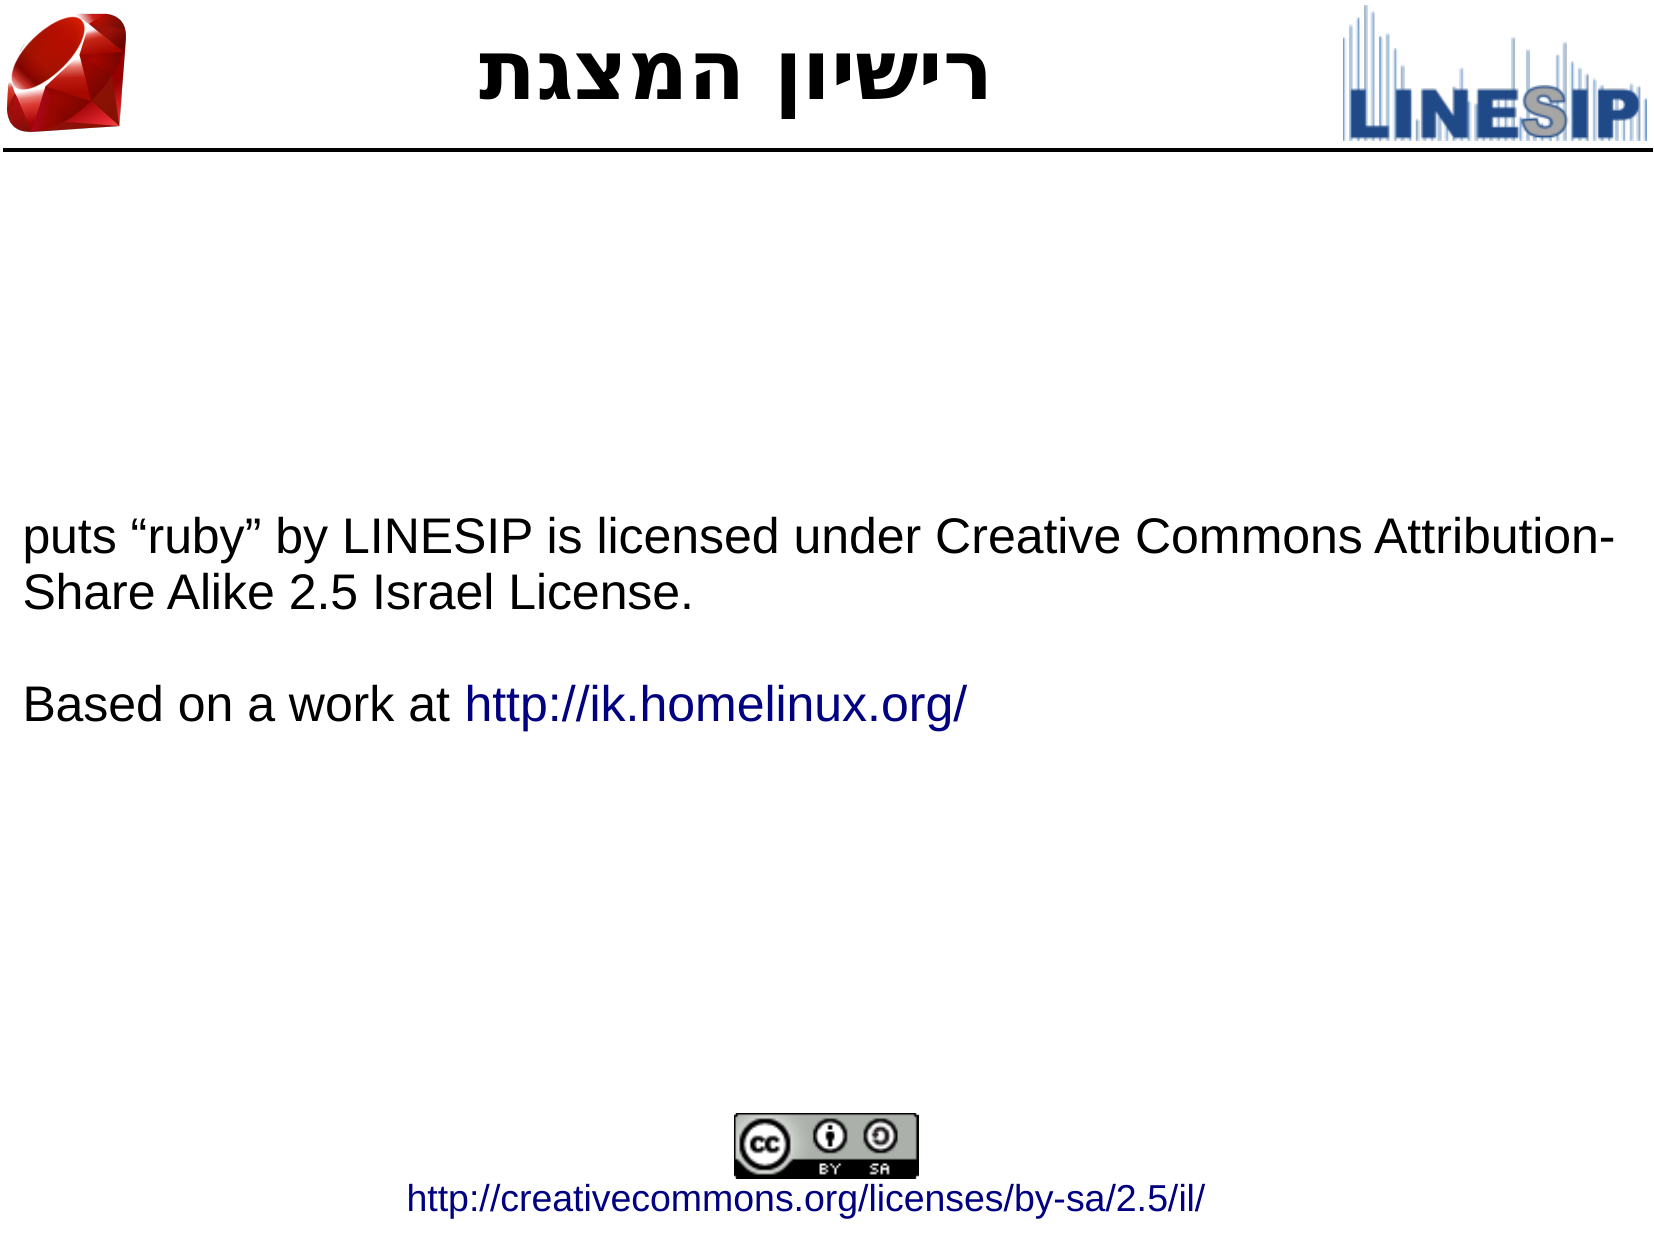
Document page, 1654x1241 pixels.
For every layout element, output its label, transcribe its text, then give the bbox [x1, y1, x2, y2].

picture [734, 1113, 919, 1169]
text_box http://creativecommons.org/licenses/by-sa/2.5/il/ [150, 1169, 1463, 1227]
picture [1343, 5, 1647, 141]
picture [5, 11, 126, 132]
text_box puts “ruby” by LINESIP is licensed under Creative Commons Attribution-Share Alike 2.5 Israel License. Based on a work at http://ik.homelinux.org/ [7, 501, 1646, 740]
text_box רישיון המצגת [124, 15, 1350, 131]
